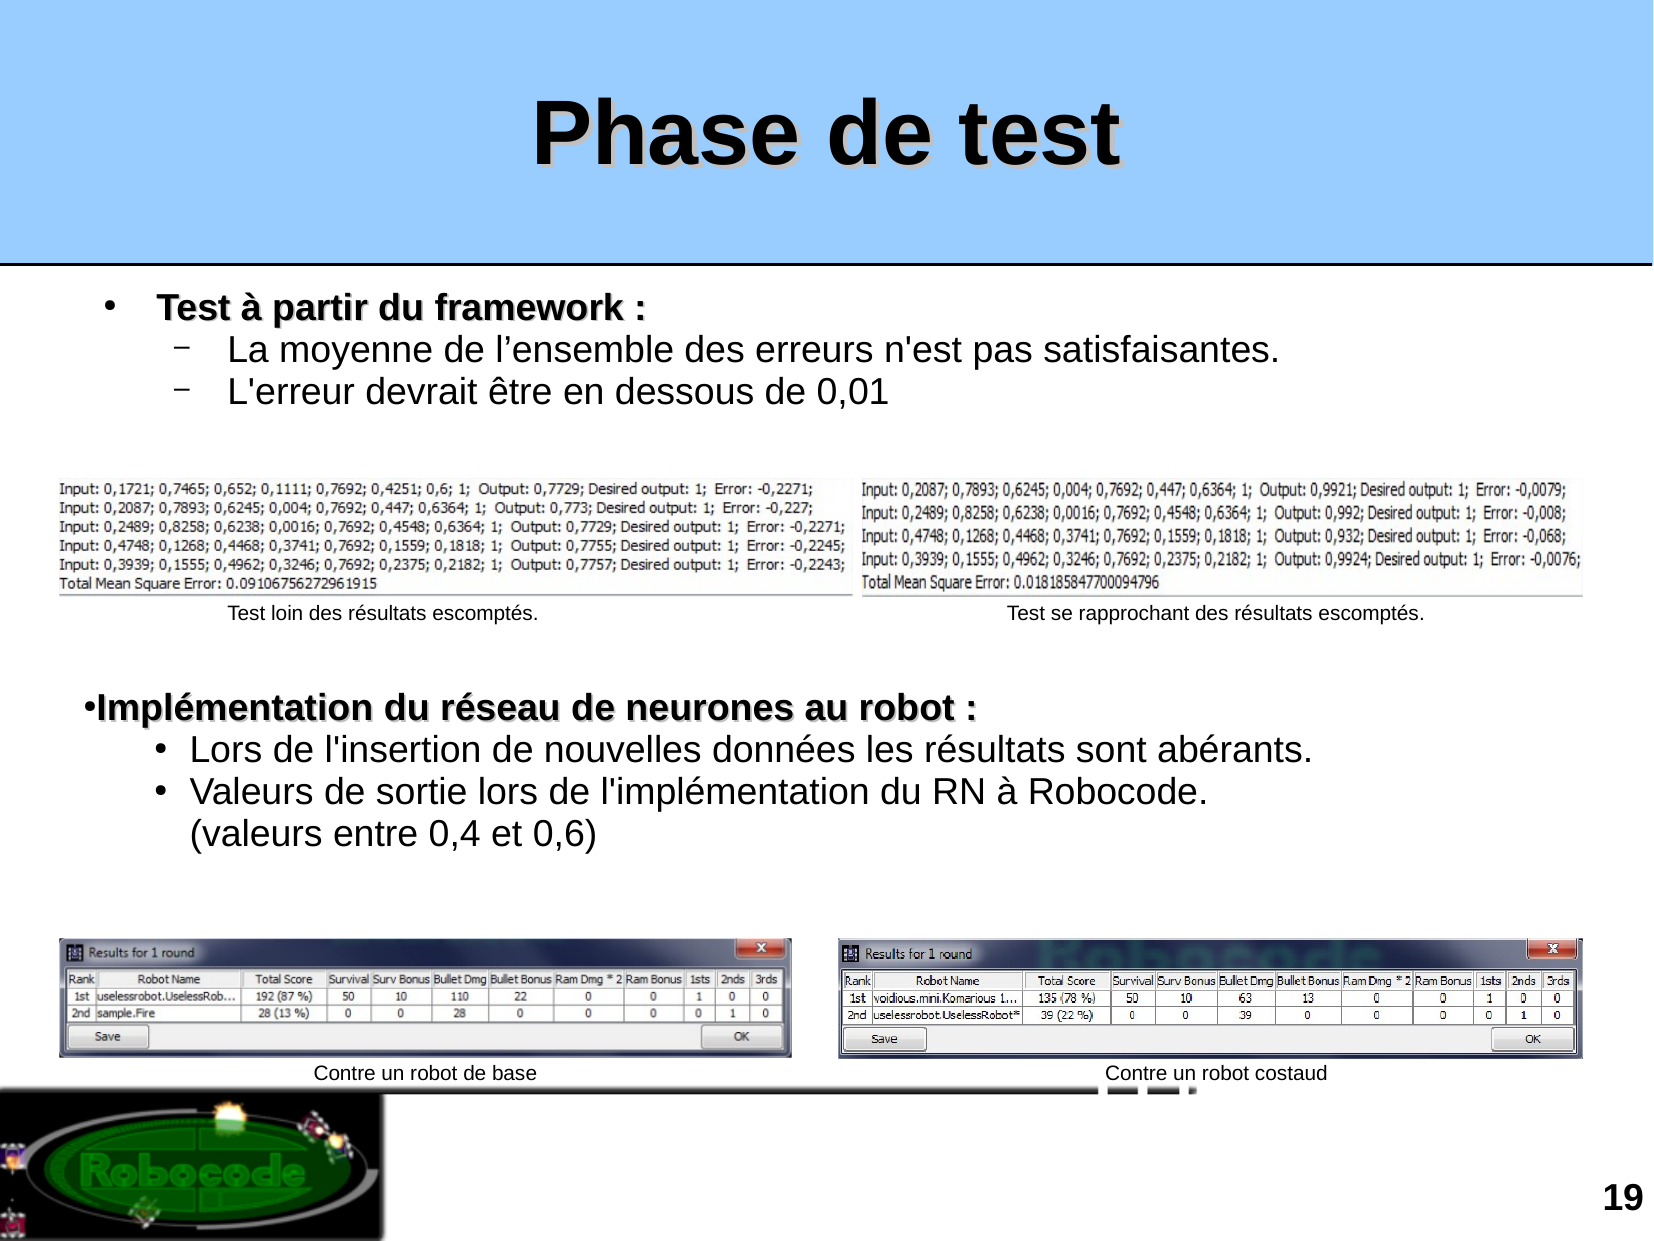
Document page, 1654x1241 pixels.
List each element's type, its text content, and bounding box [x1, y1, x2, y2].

text_box Test loin des résultats escomptés. [212, 594, 579, 632]
text_box Contre un robot de base [59, 1054, 792, 1093]
text_box <numéro> [1587, 1169, 1654, 1241]
text_box Test se rapprochant des résultats escomptés. [992, 594, 1453, 632]
text_box Implémentation du réseau de neurones au robot : Lors de l'insertion de nouvelles données les résultats sont abérants. Valeurs de sortie lors de l'implémentation du RN à Robocode. (valeurs entre 0,4 et 0,6) [68, 679, 1524, 1241]
title Phase de test [0, 0, 1654, 266]
text_box Test à partir du framework : La moyenne de l’ensemble des erreurs n'est pas satisfaisantes. L'erreur devrait être en dessous de 0,01 [70, 278, 1526, 938]
text_box Contre un robot costaud [850, 1054, 1583, 1093]
picture [0, 266, 1625, 1241]
